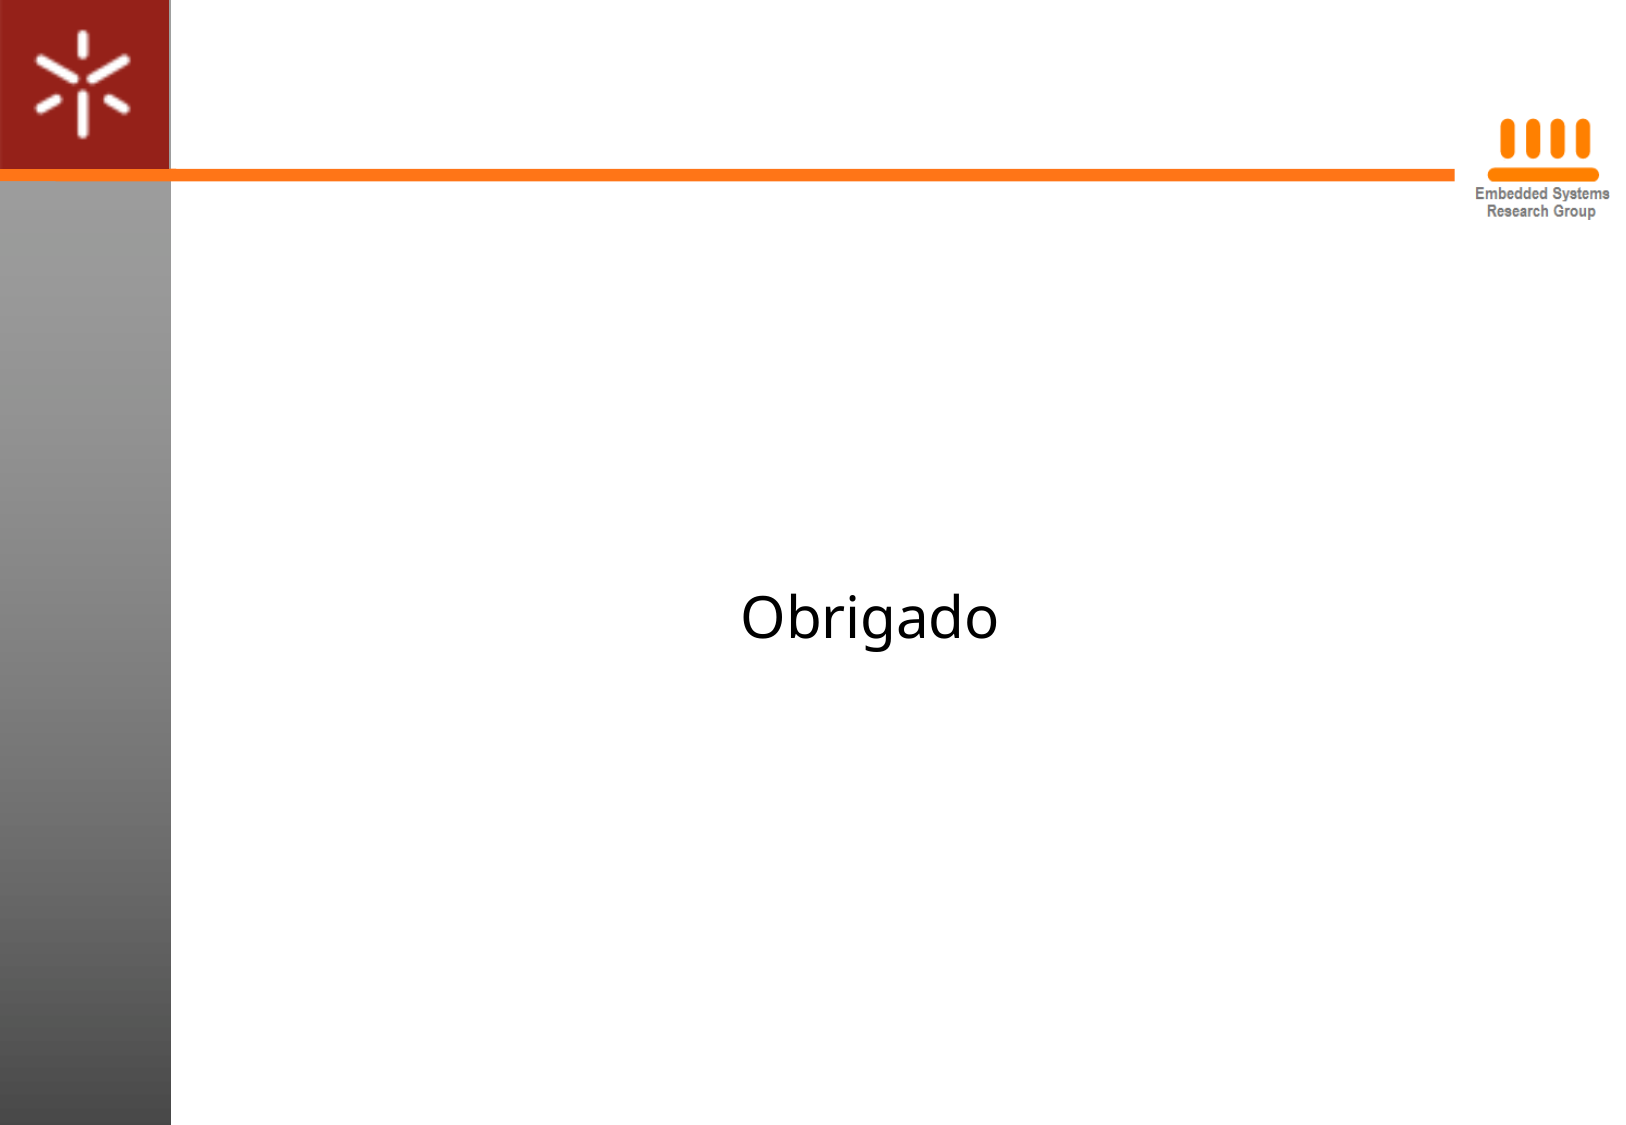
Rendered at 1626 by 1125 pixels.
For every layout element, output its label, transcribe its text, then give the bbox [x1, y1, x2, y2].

picture [0, 0, 171, 169]
picture [1475, 118, 1610, 220]
picture [0, 182, 171, 1125]
title Obrigado [647, 578, 1075, 769]
